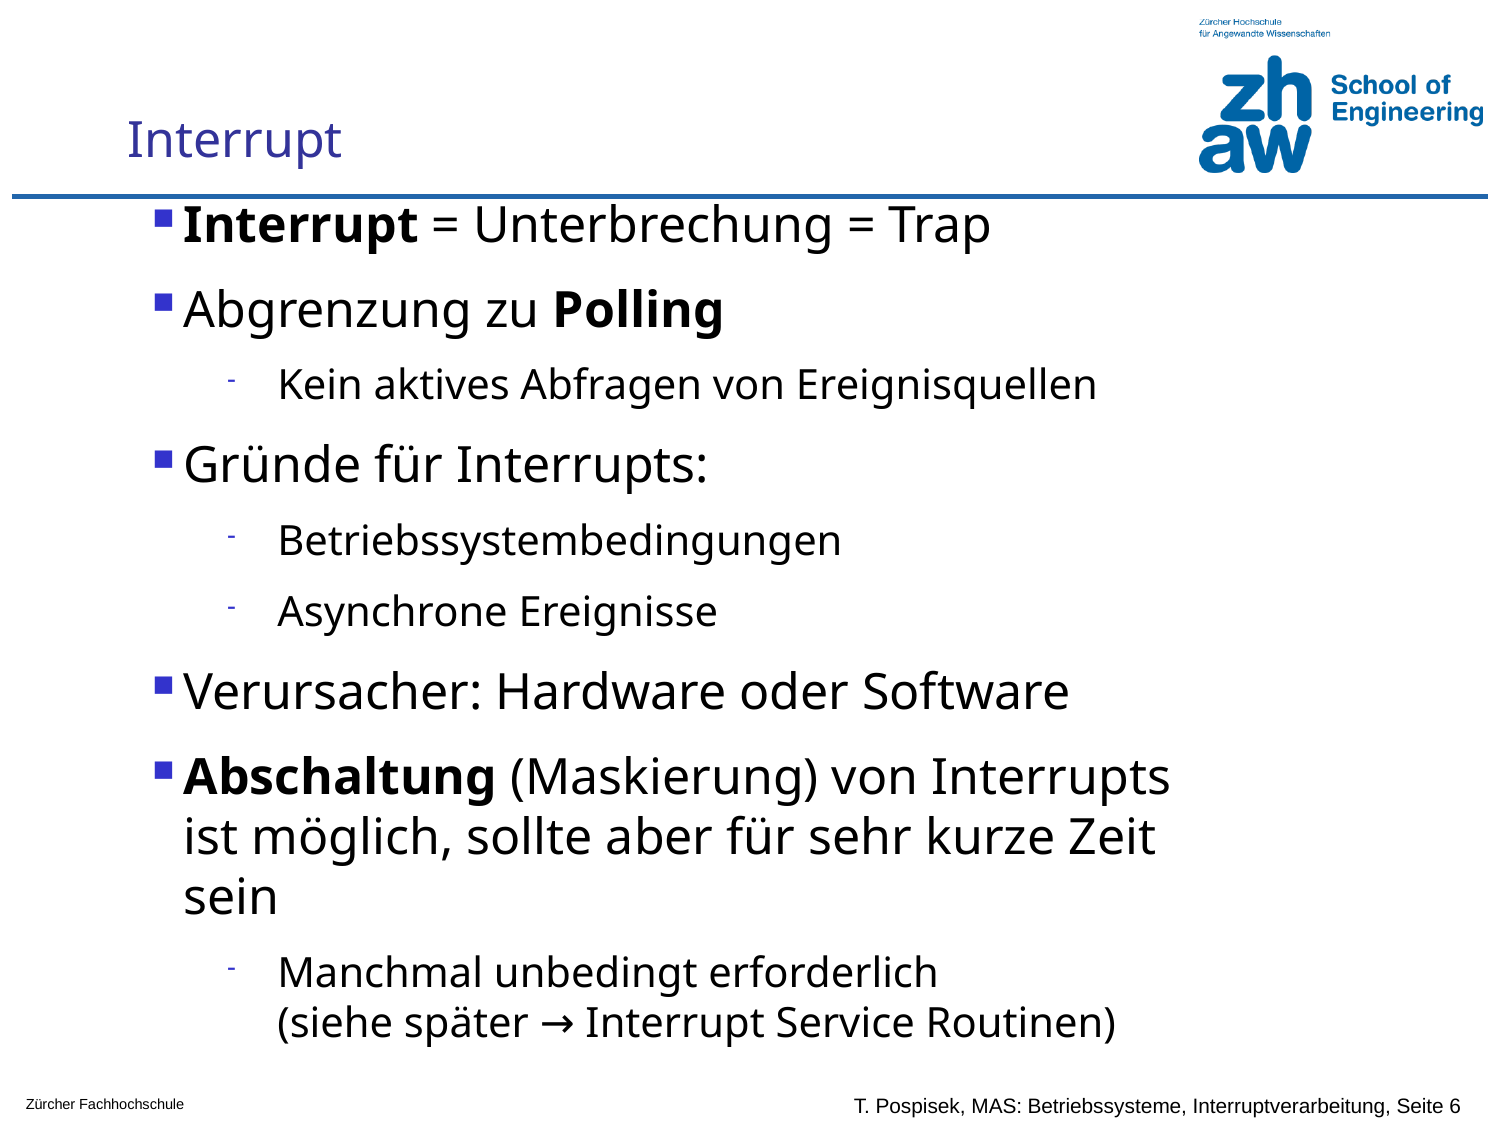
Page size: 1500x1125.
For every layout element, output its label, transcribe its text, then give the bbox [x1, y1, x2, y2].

text_box Interrupt = Unterbrechung = Trap Abgrenzung zu Polling Kein aktives Abfragen von Ereignisquellen Gründe für Interrupts: Betriebssystembedingungen Asynchrone Ereignisse Verursacher: Hardware oder Software Abschaltung (Maskierung) von Interrupts ist möglich, sollte aber für sehr kurze Zeit sein Manchmal unbedingt erforderlich (siehe später → Interrupt Service Routinen) [137, 184, 1225, 1053]
picture [1199, 19, 1483, 173]
title Interrupt [112, 50, 1391, 175]
